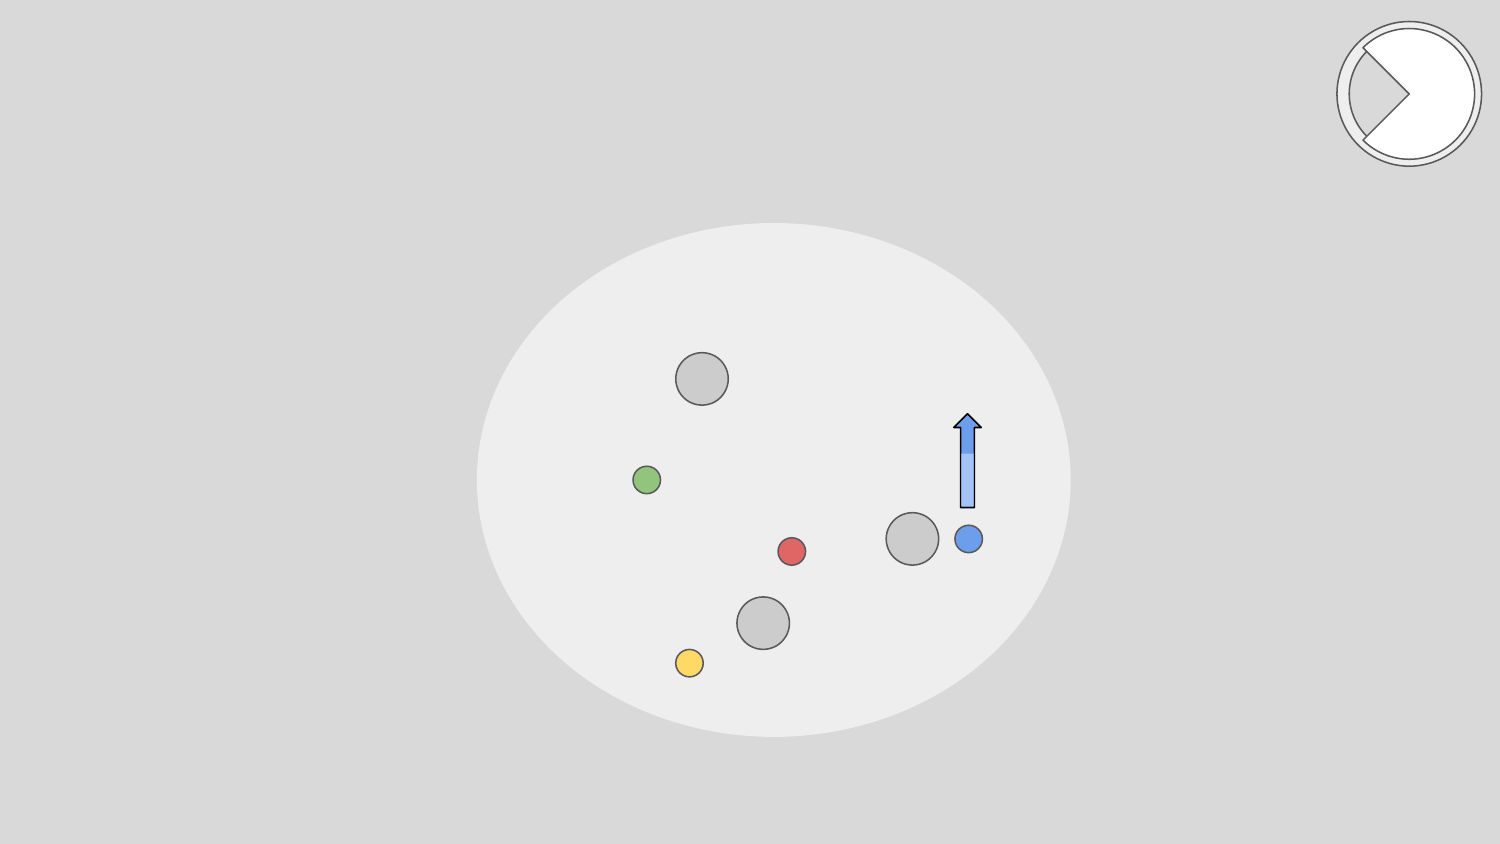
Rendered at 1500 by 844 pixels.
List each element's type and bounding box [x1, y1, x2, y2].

text_box [1336, 21, 1482, 167]
text_box [476, 222, 1071, 737]
